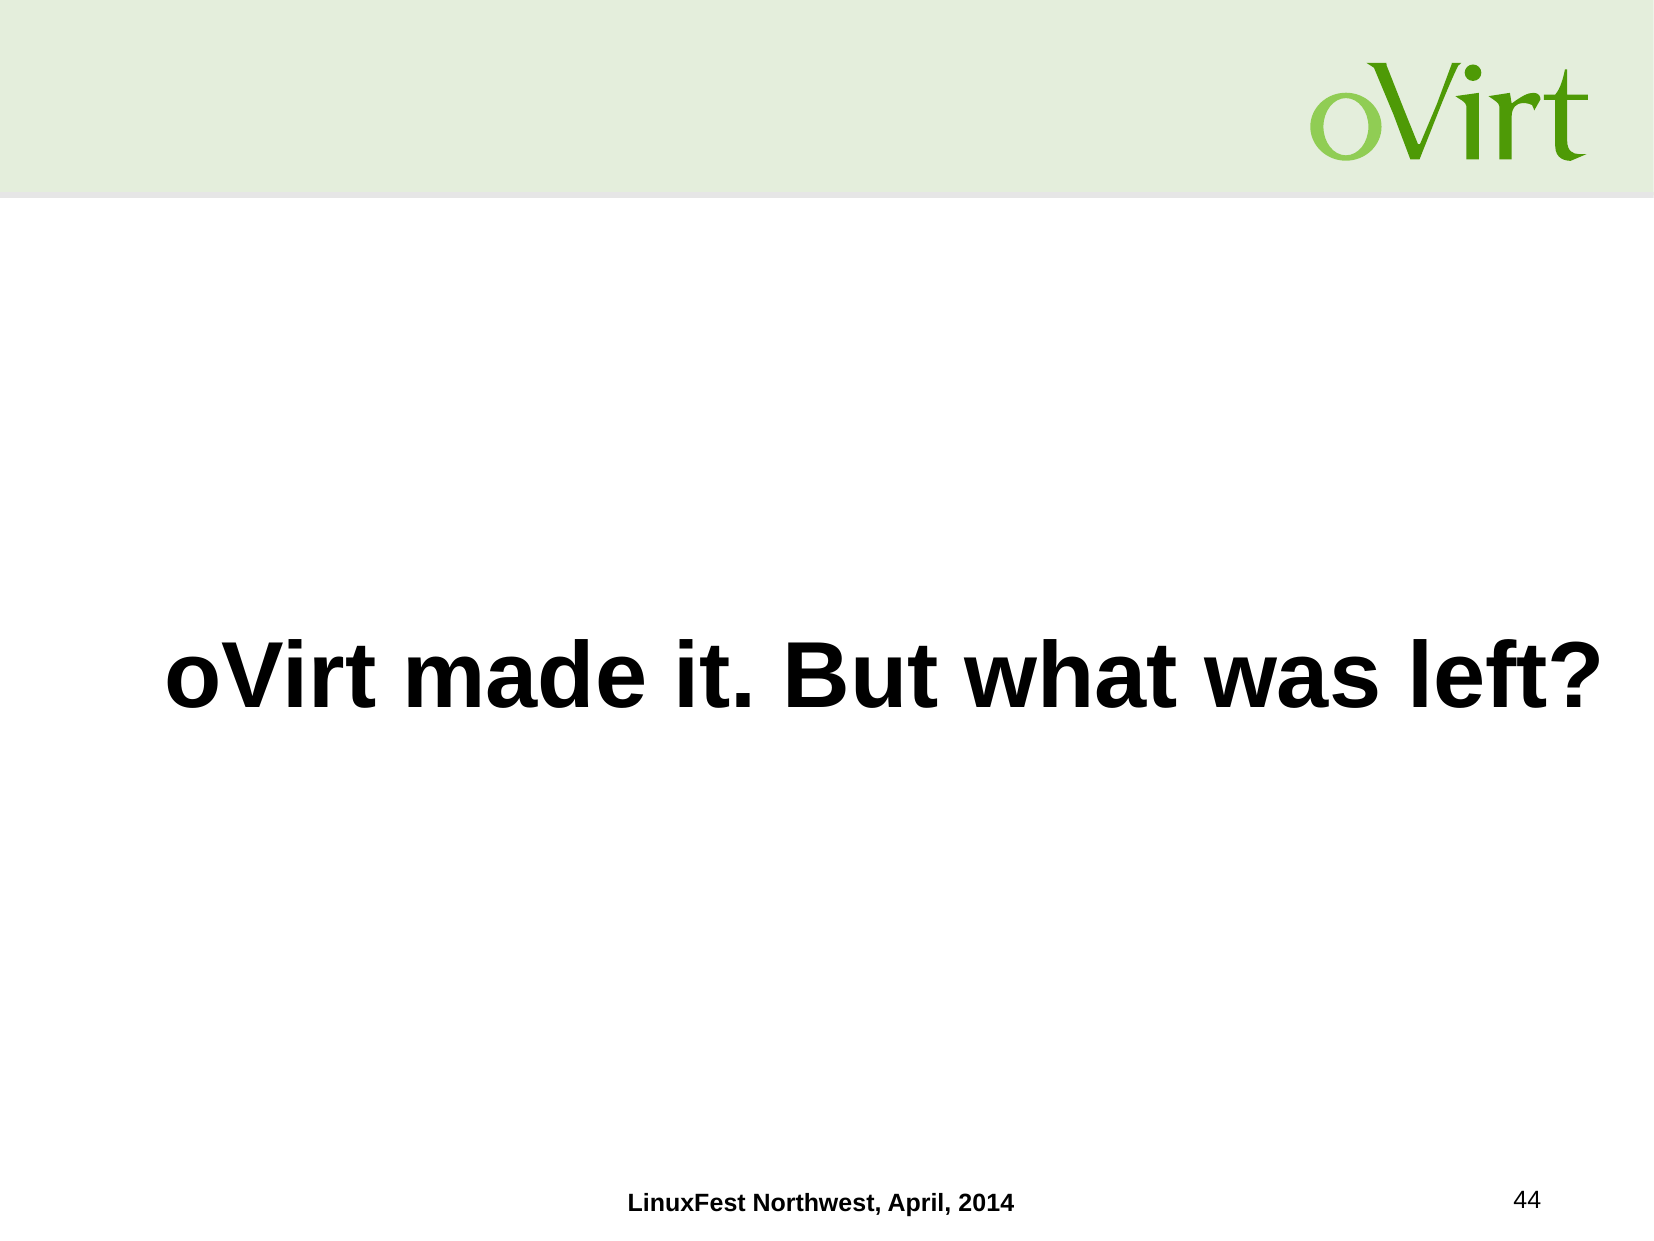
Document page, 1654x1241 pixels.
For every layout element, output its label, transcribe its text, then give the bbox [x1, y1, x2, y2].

text_box oVirt made it. But what was left? [150, 615, 1654, 750]
